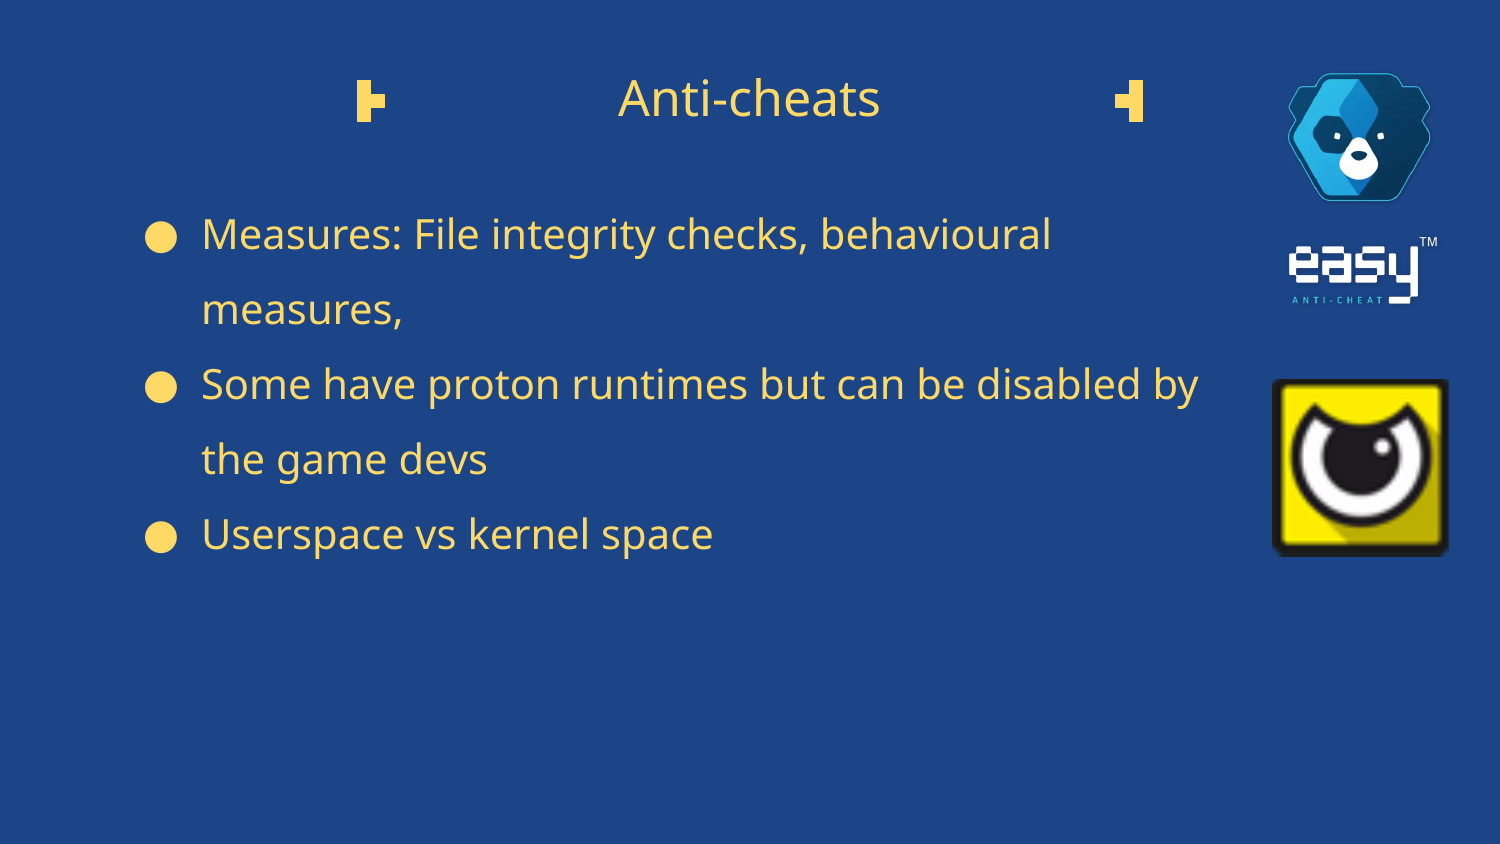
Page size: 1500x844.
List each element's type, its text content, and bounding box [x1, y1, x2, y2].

list Measures: File integrity checks, behavioural measures, Some have proton runtimes but can be disabled by the game devs Userspace vs kernel space [111, 167, 1223, 751]
title Anti-cheats [51, 48, 1449, 142]
text_box [1116, 81, 1143, 121]
text_box [357, 81, 384, 121]
picture [1284, 69, 1443, 310]
picture [1272, 379, 1449, 558]
